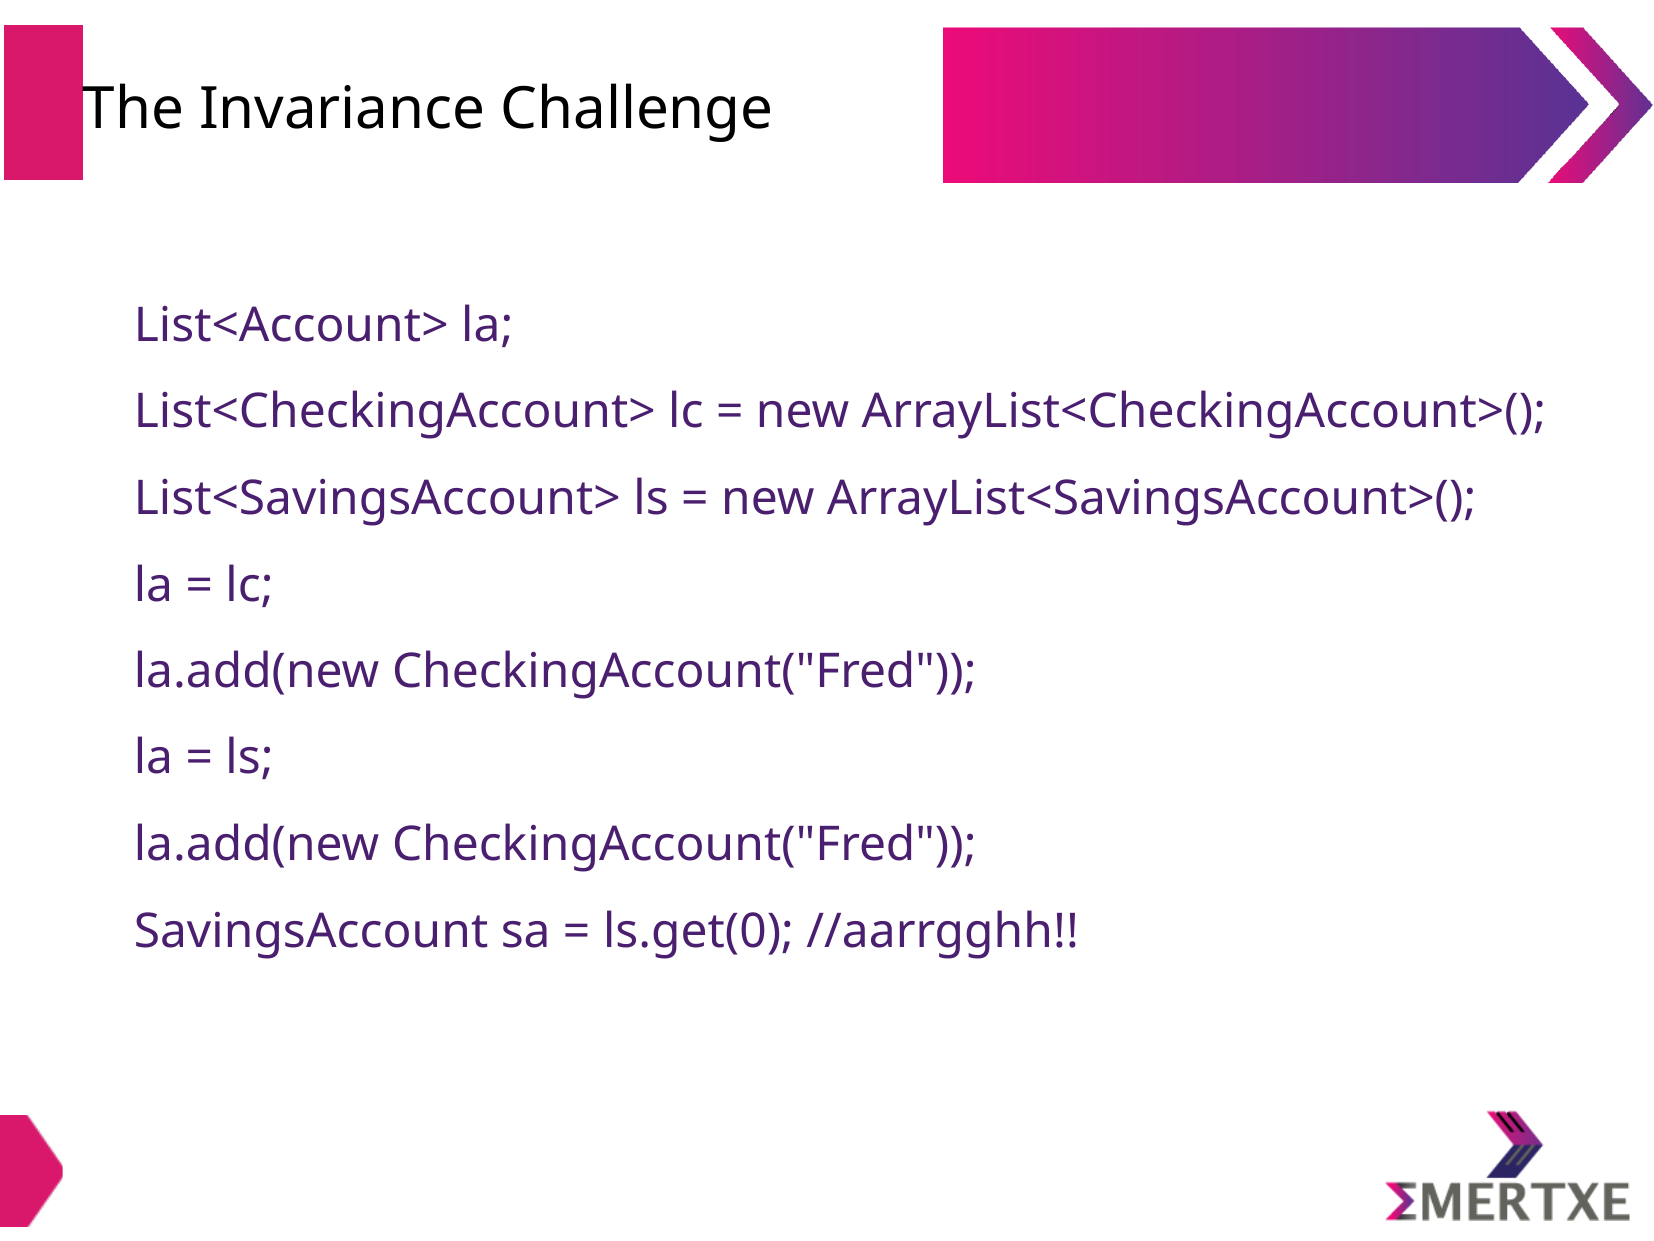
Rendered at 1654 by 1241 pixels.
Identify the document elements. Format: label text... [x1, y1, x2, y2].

picture [1385, 1107, 1631, 1221]
title The Invariance Challenge [82, 2, 1571, 210]
picture [1571, 27, 1653, 183]
list List<Account> la; List<CheckingAccount> lc = new ArrayList<CheckingAccount>(); List<SavingsAccount> ls = new ArrayList<SavingsAccount>(); la = lc; la.add(new CheckingAccount("Fred")); la = ls; la.add(new CheckingAccount("Fred")); SavingsAccount sa = ls.get(0); //aarrgghh!! [82, 290, 1571, 1010]
